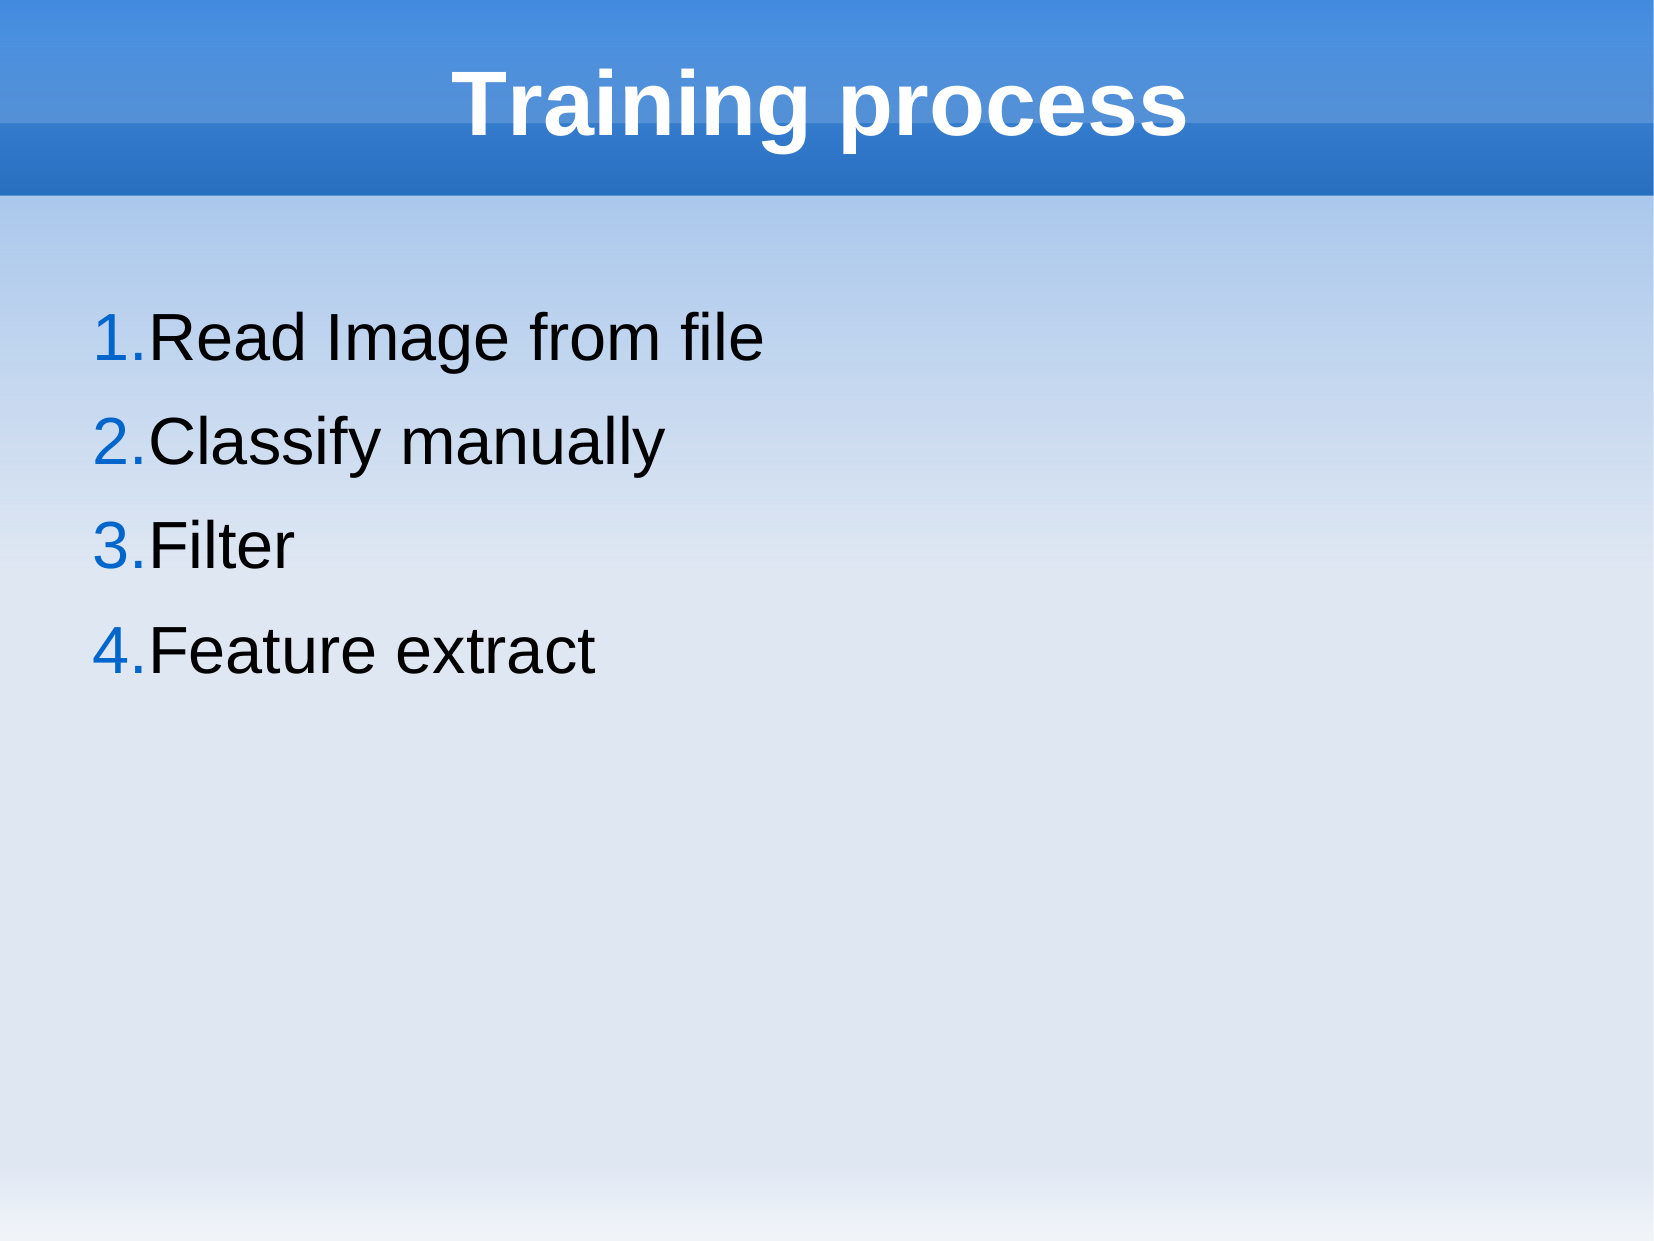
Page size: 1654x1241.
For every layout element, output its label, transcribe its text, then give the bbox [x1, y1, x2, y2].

list Read Image from file Classify manually Filter Feature extract [75, 300, 1564, 1119]
picture [0, 0, 1654, 1241]
title Training process [76, 0, 1565, 208]
